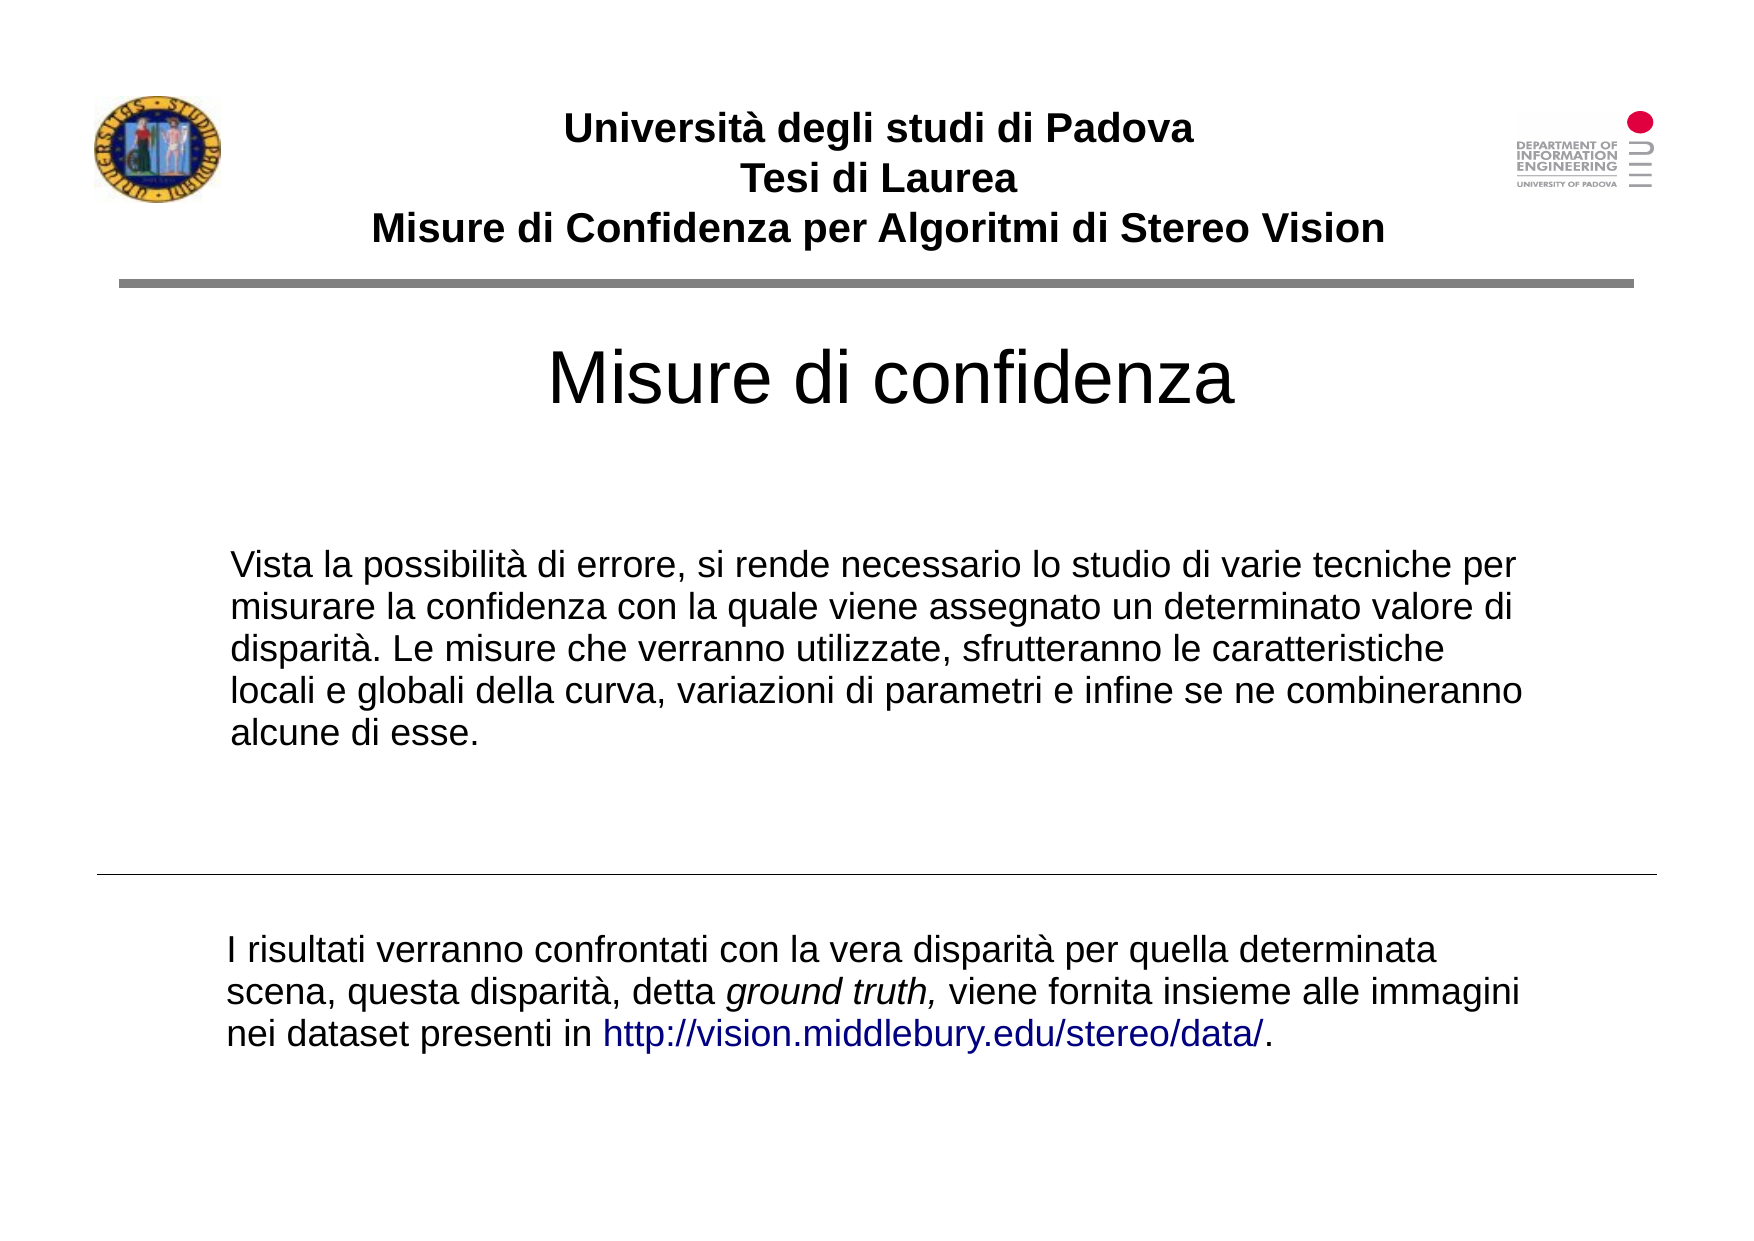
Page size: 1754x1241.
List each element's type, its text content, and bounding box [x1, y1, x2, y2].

title Misure di confidenza [216, 283, 1567, 471]
text_box Università degli studi di Padova Tesi di Laurea Misure di Confidenza per Algoritmi di Stereo Vision [321, 93, 1402, 259]
picture [94, 96, 221, 203]
picture [1517, 111, 1654, 187]
text_box Vista la possibilità di errore, si rende necessario lo studio di varie tecniche per misurare la confidenza con la quale viene assegnato un determinato valore di disparità. Le misure che verranno utilizzate, sfrutteranno le caratteristiche locali e globali della curva, variazioni di parametri e infine se ne combineranno alcune di esse. [215, 536, 1539, 761]
text_box I risultati verranno confrontati con la vera disparità per quella determinata scena, questa disparità, detta ground truth, viene fornita insieme alle immagini nei dataset presenti in http://vision.middlebury.edu/stereo/data/. [211, 921, 1543, 1085]
